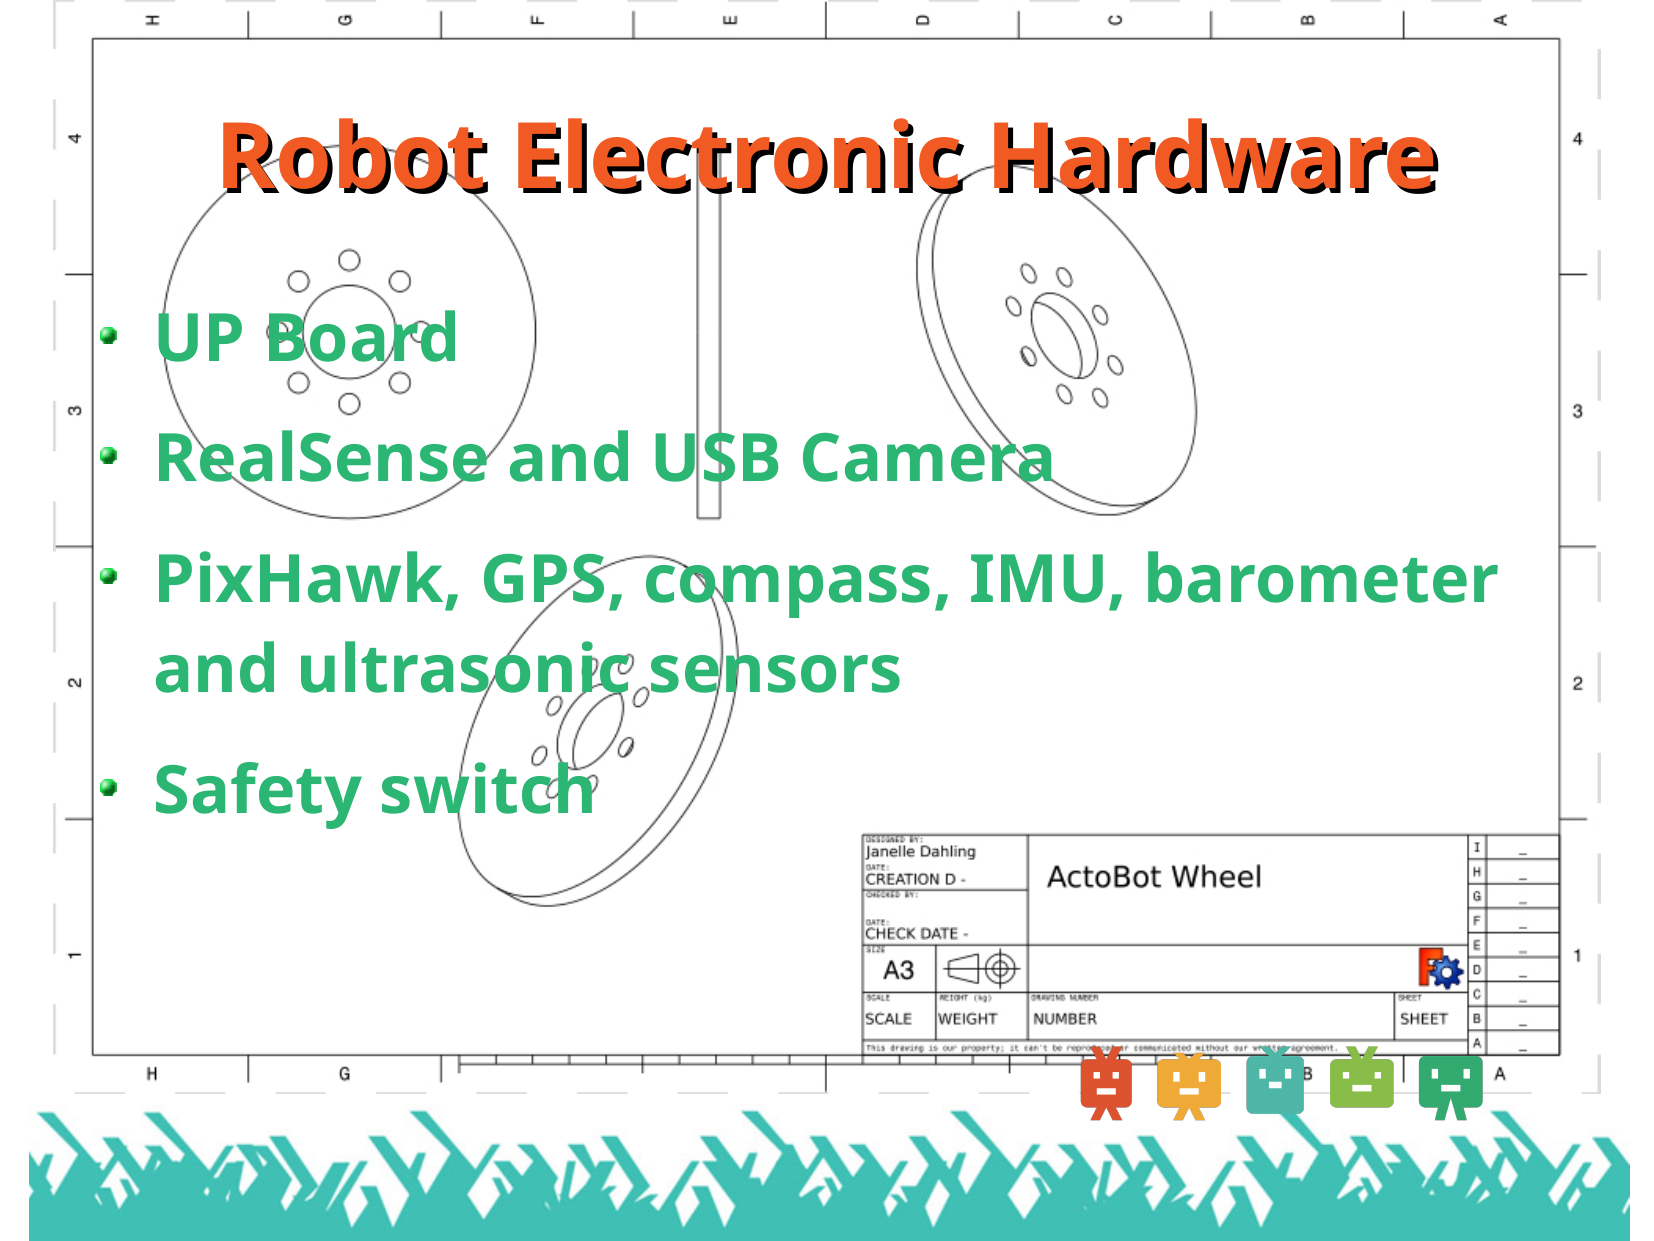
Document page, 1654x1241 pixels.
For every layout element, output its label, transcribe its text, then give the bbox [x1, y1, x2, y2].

list UP Board RealSense and USB Camera PixHawk, GPS, compass, IMU, barometer and ultrasonic sensors Safety switch [82, 290, 1571, 1010]
title Robot Electronic Hardware [82, 49, 1571, 257]
picture [29, 0, 1630, 1241]
